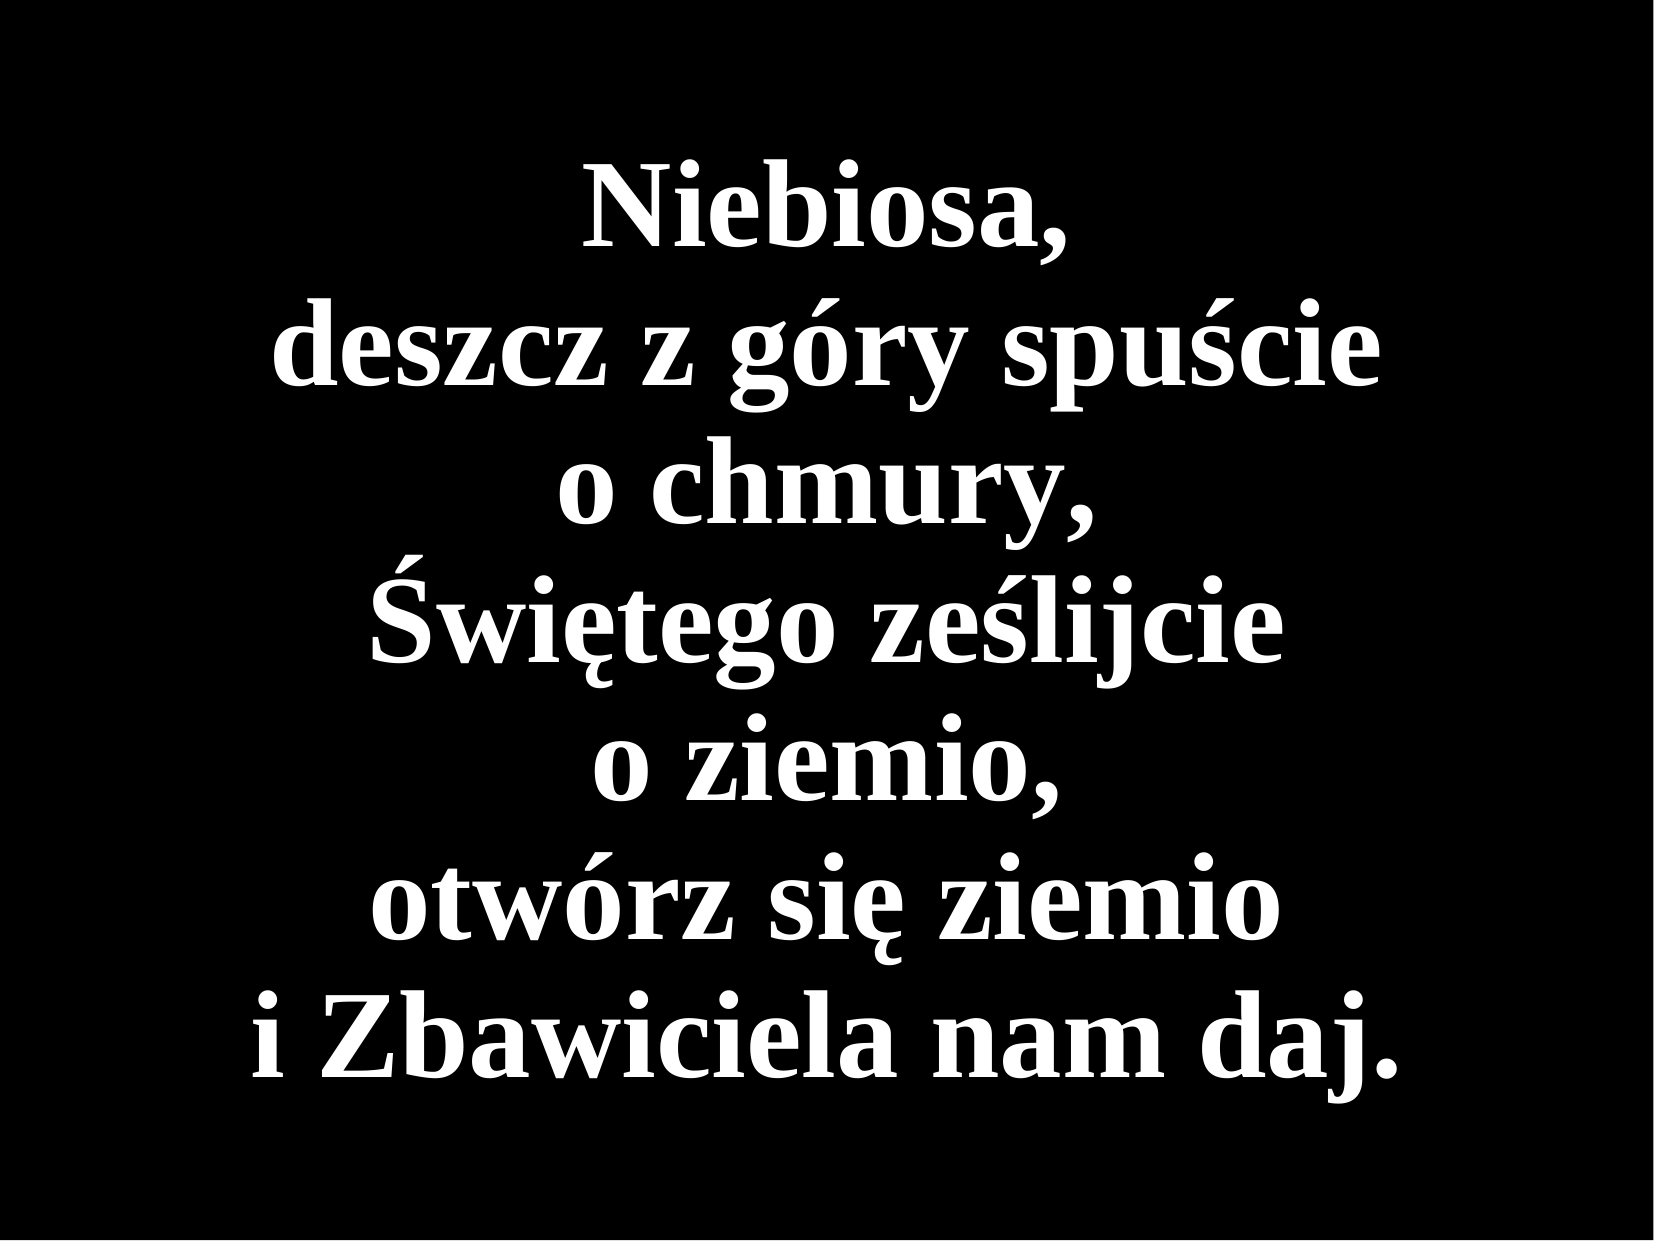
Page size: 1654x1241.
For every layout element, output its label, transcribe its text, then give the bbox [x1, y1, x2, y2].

title Niebiosa, deszcz z góry spuście o chmury, Świętego ześlijcie o ziemio, otwórz się ziemio i Zbawiciela nam daj. [0, 0, 1654, 1241]
